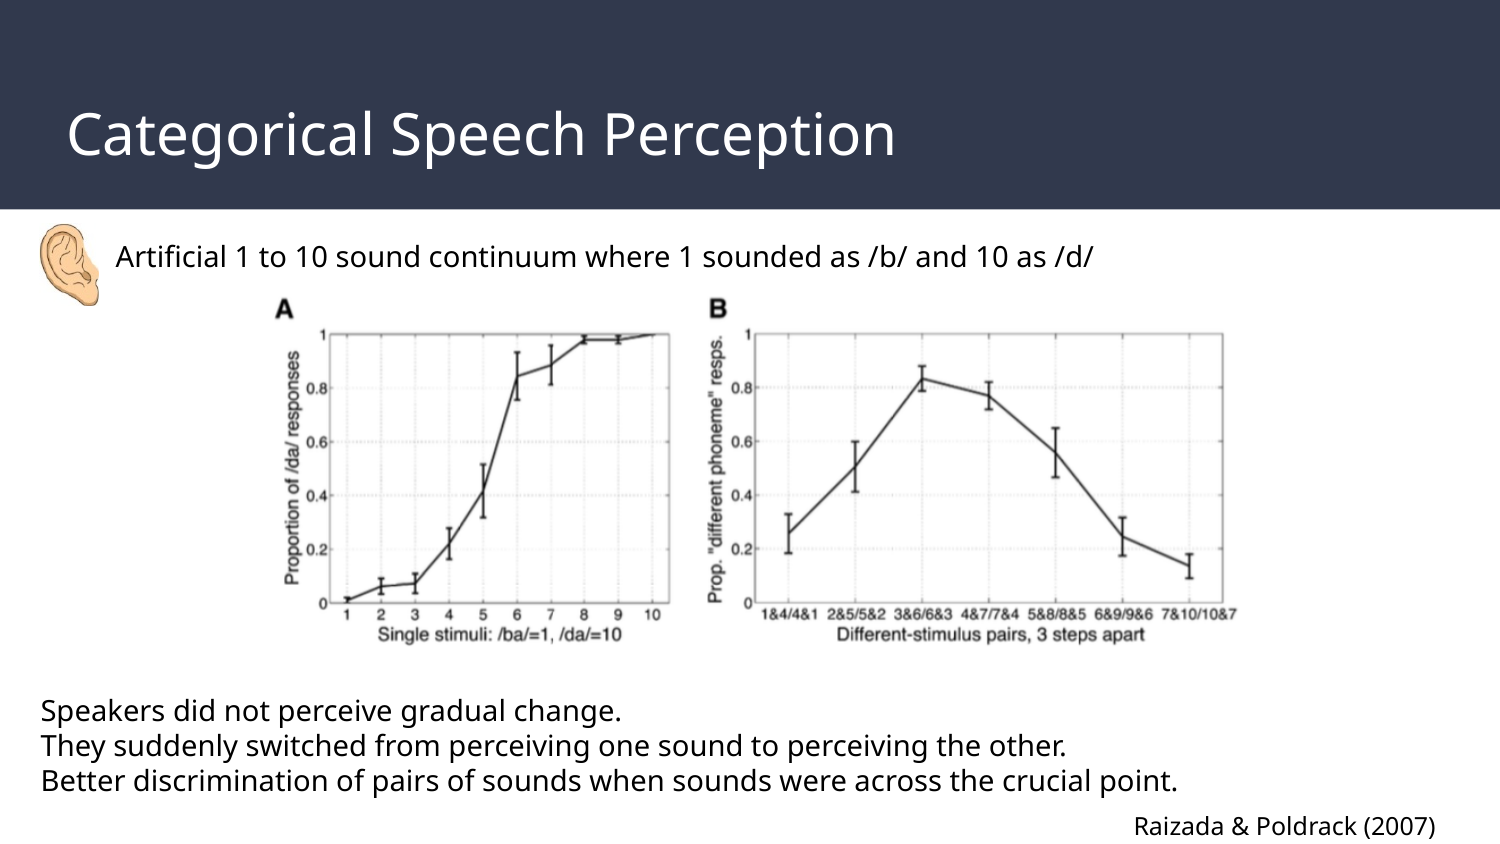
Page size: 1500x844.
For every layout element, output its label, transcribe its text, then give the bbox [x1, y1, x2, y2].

text_box Artificial 1 to 10 sound continuum where 1 sounded as /b/ and 10 as /d/ Speakers did not perceive gradual change. They suddenly switched from perceiving one sound to perceiving the other. Better discrimination of pairs of sounds when sounds were across the crucial point. [25, 223, 1472, 796]
picture [39, 223, 99, 306]
text_box Raizada & Poldrack (2007) [1118, 795, 1500, 839]
title Categorical Speech Perception [51, 82, 1449, 185]
picture [247, 282, 1250, 662]
